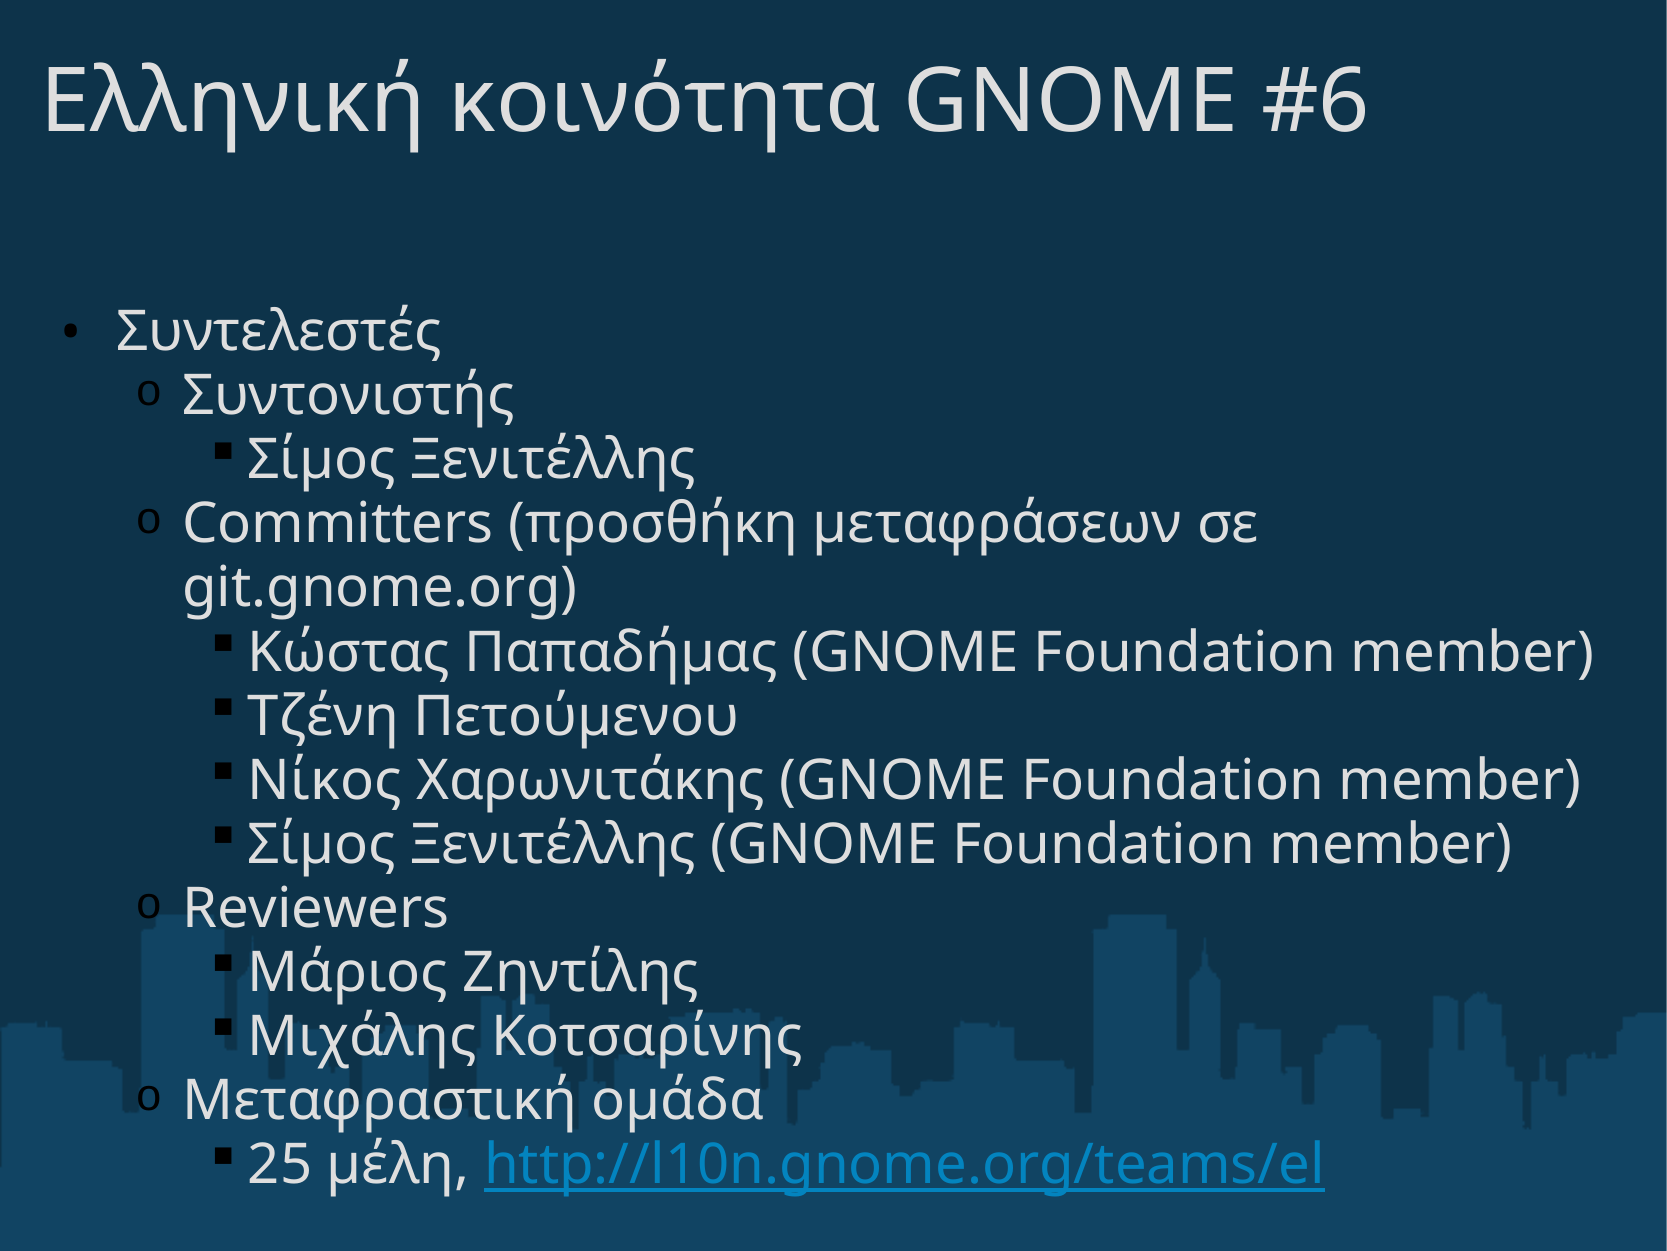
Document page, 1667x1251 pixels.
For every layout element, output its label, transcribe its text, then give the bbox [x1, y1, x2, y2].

title Ελληνική κοινότητα GNOME #6 [40, 50, 1627, 201]
list Συντελεστές Συντονιστής Σίμος Ξενιτέλλης Committers (προσθήκη μεταφράσεων σε git.gnome.org) Κώστας Παπαδήμας (GNOME Foundation member) Τζένη Πετούμενου Νίκος Χαρωνιτάκης (GNOME Foundation member) Σίμος Ξενιτέλλης (GNOME Foundation member) Reviewers Μάριος Ζηντίλης Μιχάλης Κοτσαρίνης Μεταφραστική ομάδα 25 μέλη, http://l10n.gnome.org/teams/el [41, 299, 1628, 1245]
picture [0, 0, 1667, 1251]
